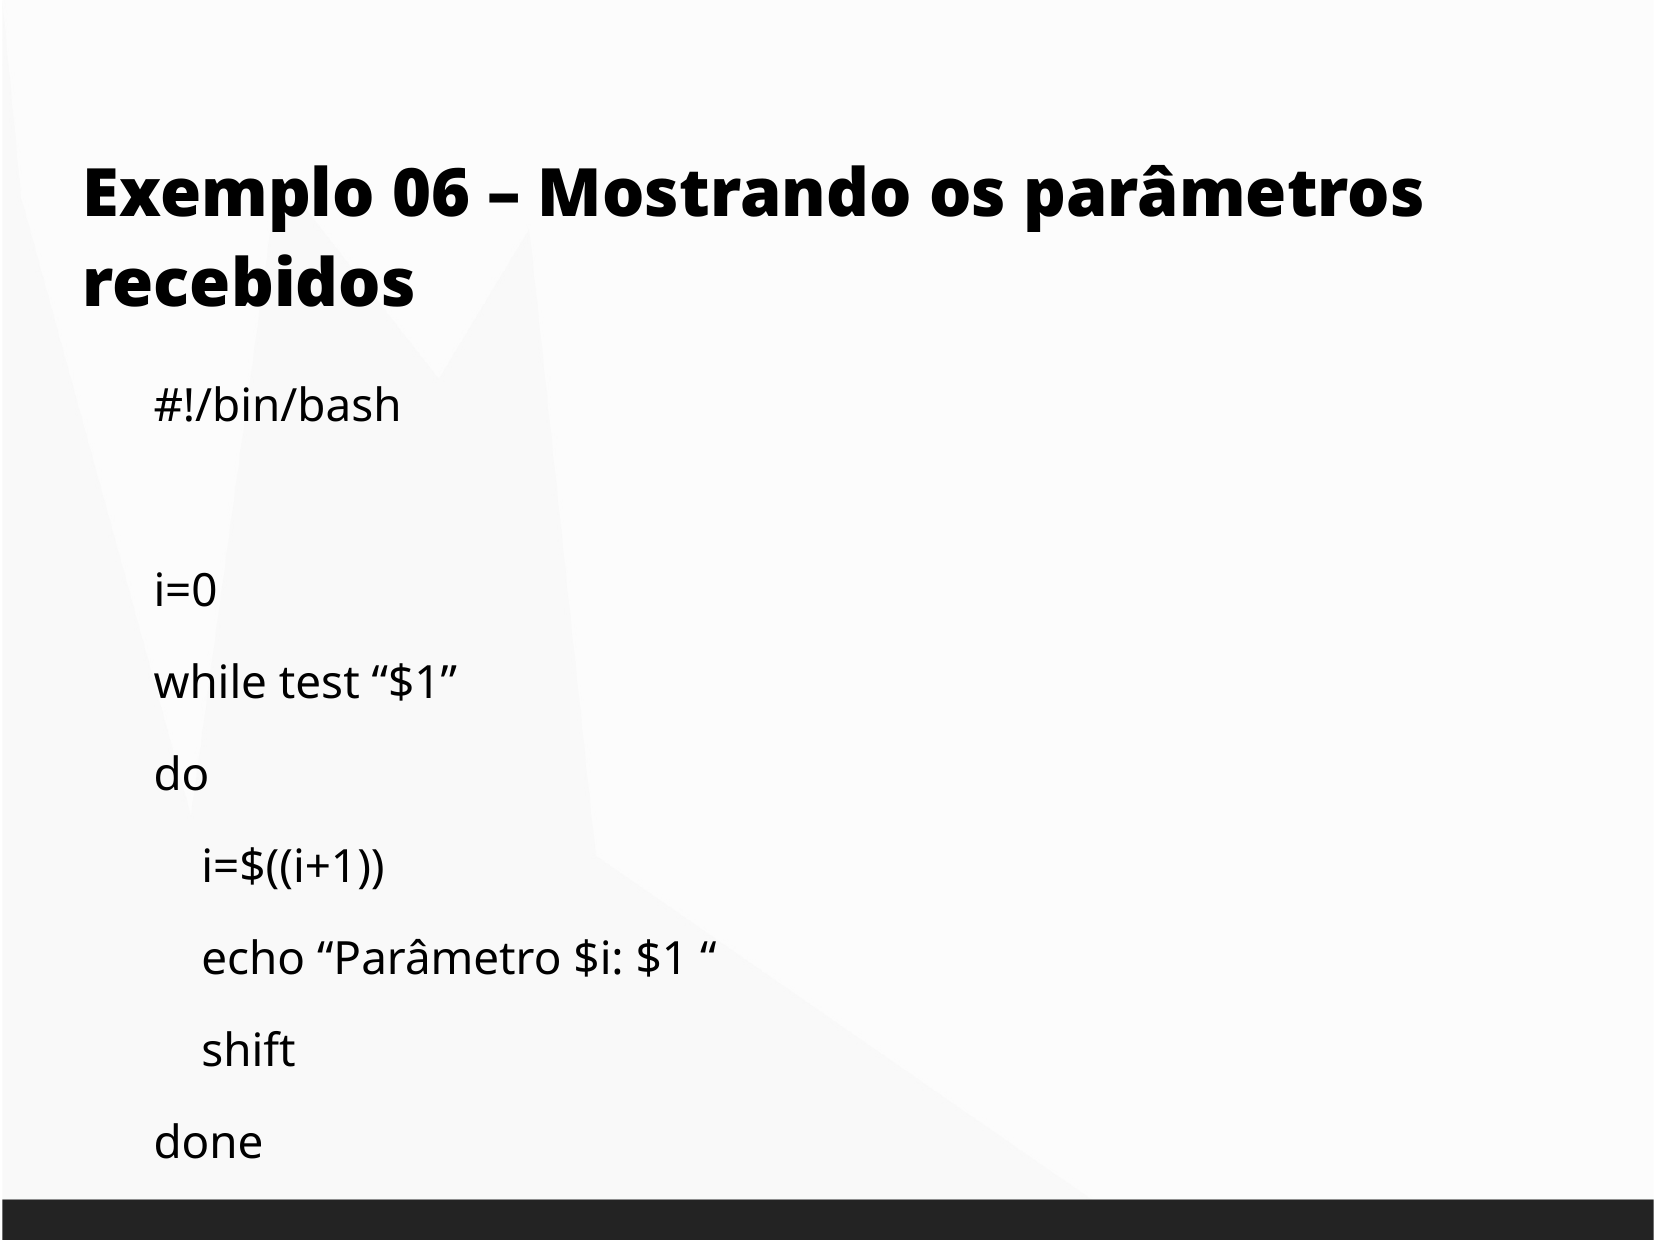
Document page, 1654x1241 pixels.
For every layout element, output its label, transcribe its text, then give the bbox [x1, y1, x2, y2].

picture [2, 0, 1654, 1241]
title Exemplo 06 – Mostrando os parâmetros recebidos [82, 132, 1571, 340]
list #!/bin/bash i=0 while test “$1” do i=$((i+1)) echo “Parâmetro $i: $1 “ shift done [82, 372, 1571, 1093]
